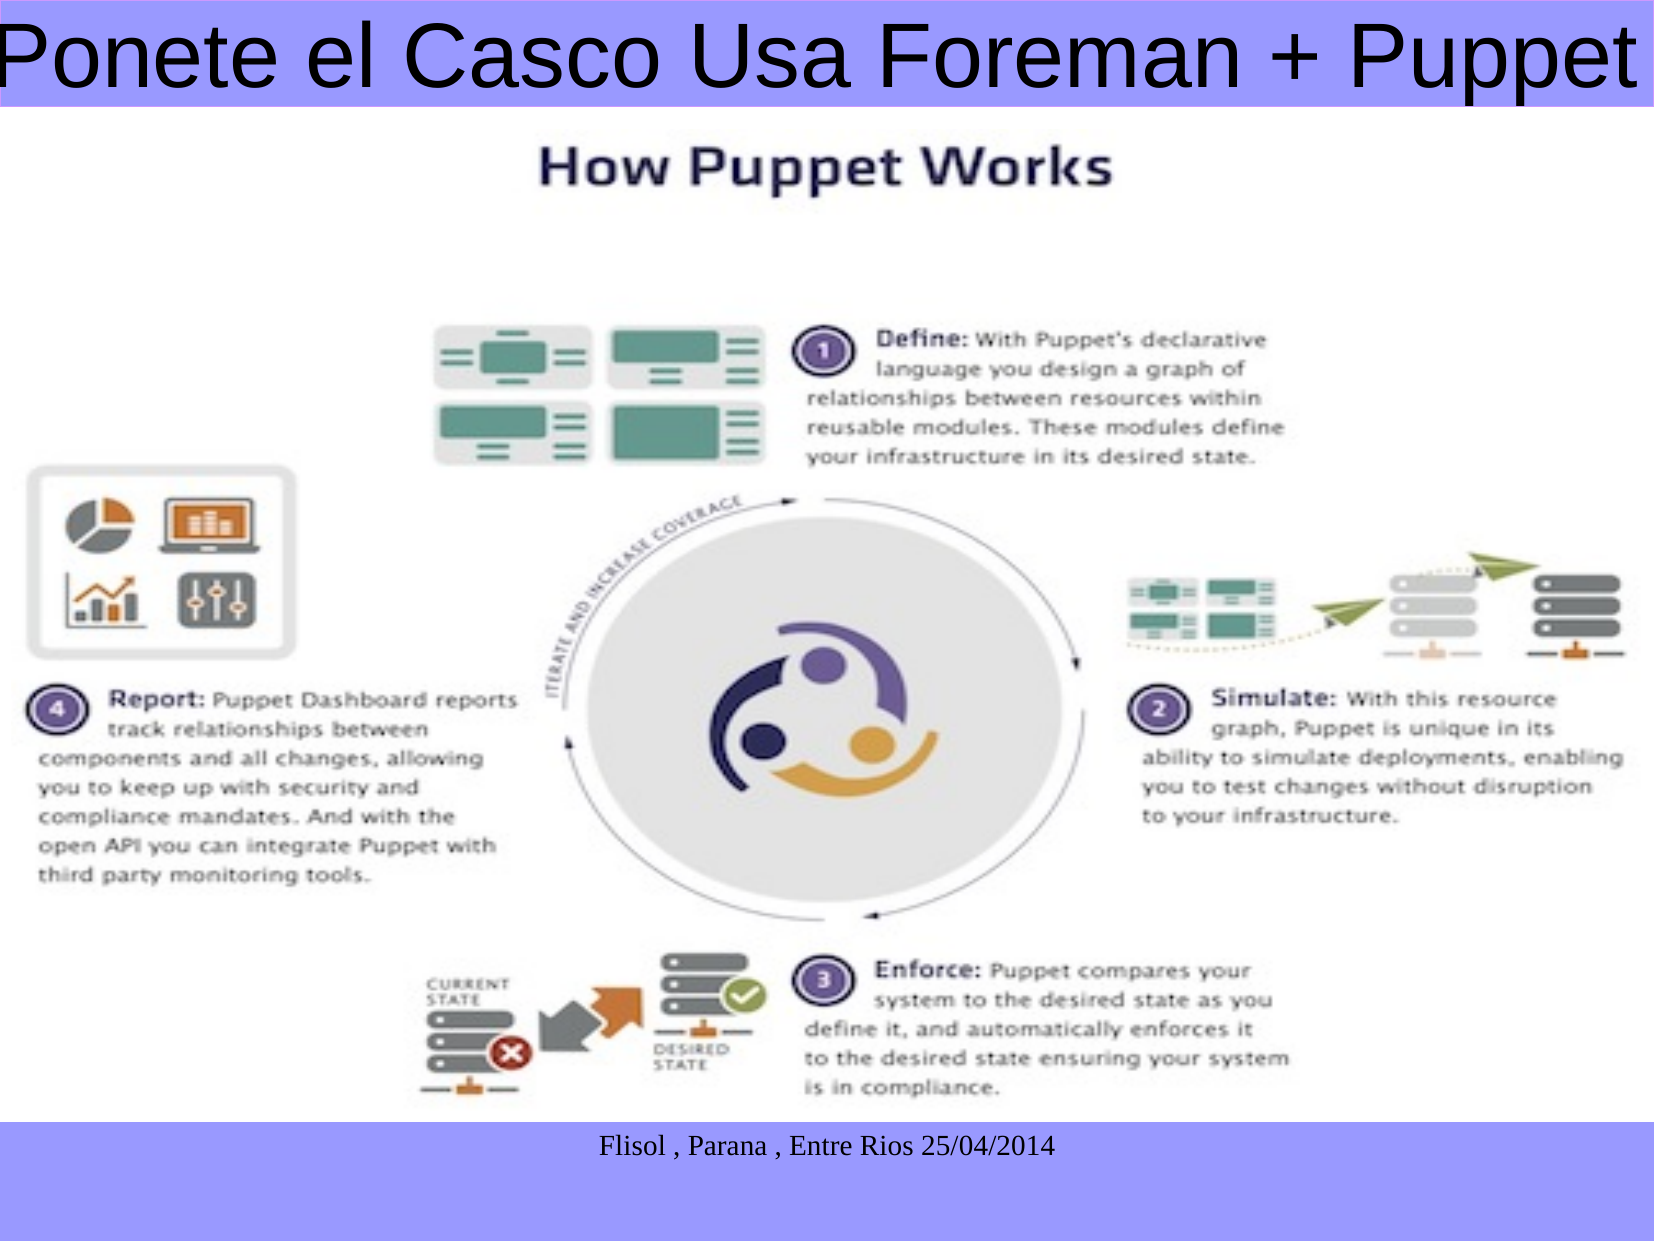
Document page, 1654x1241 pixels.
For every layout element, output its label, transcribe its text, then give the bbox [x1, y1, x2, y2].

title Ponete el Casco Usa Foreman + Puppet [0, 0, 1654, 160]
picture [11, 129, 1654, 1111]
